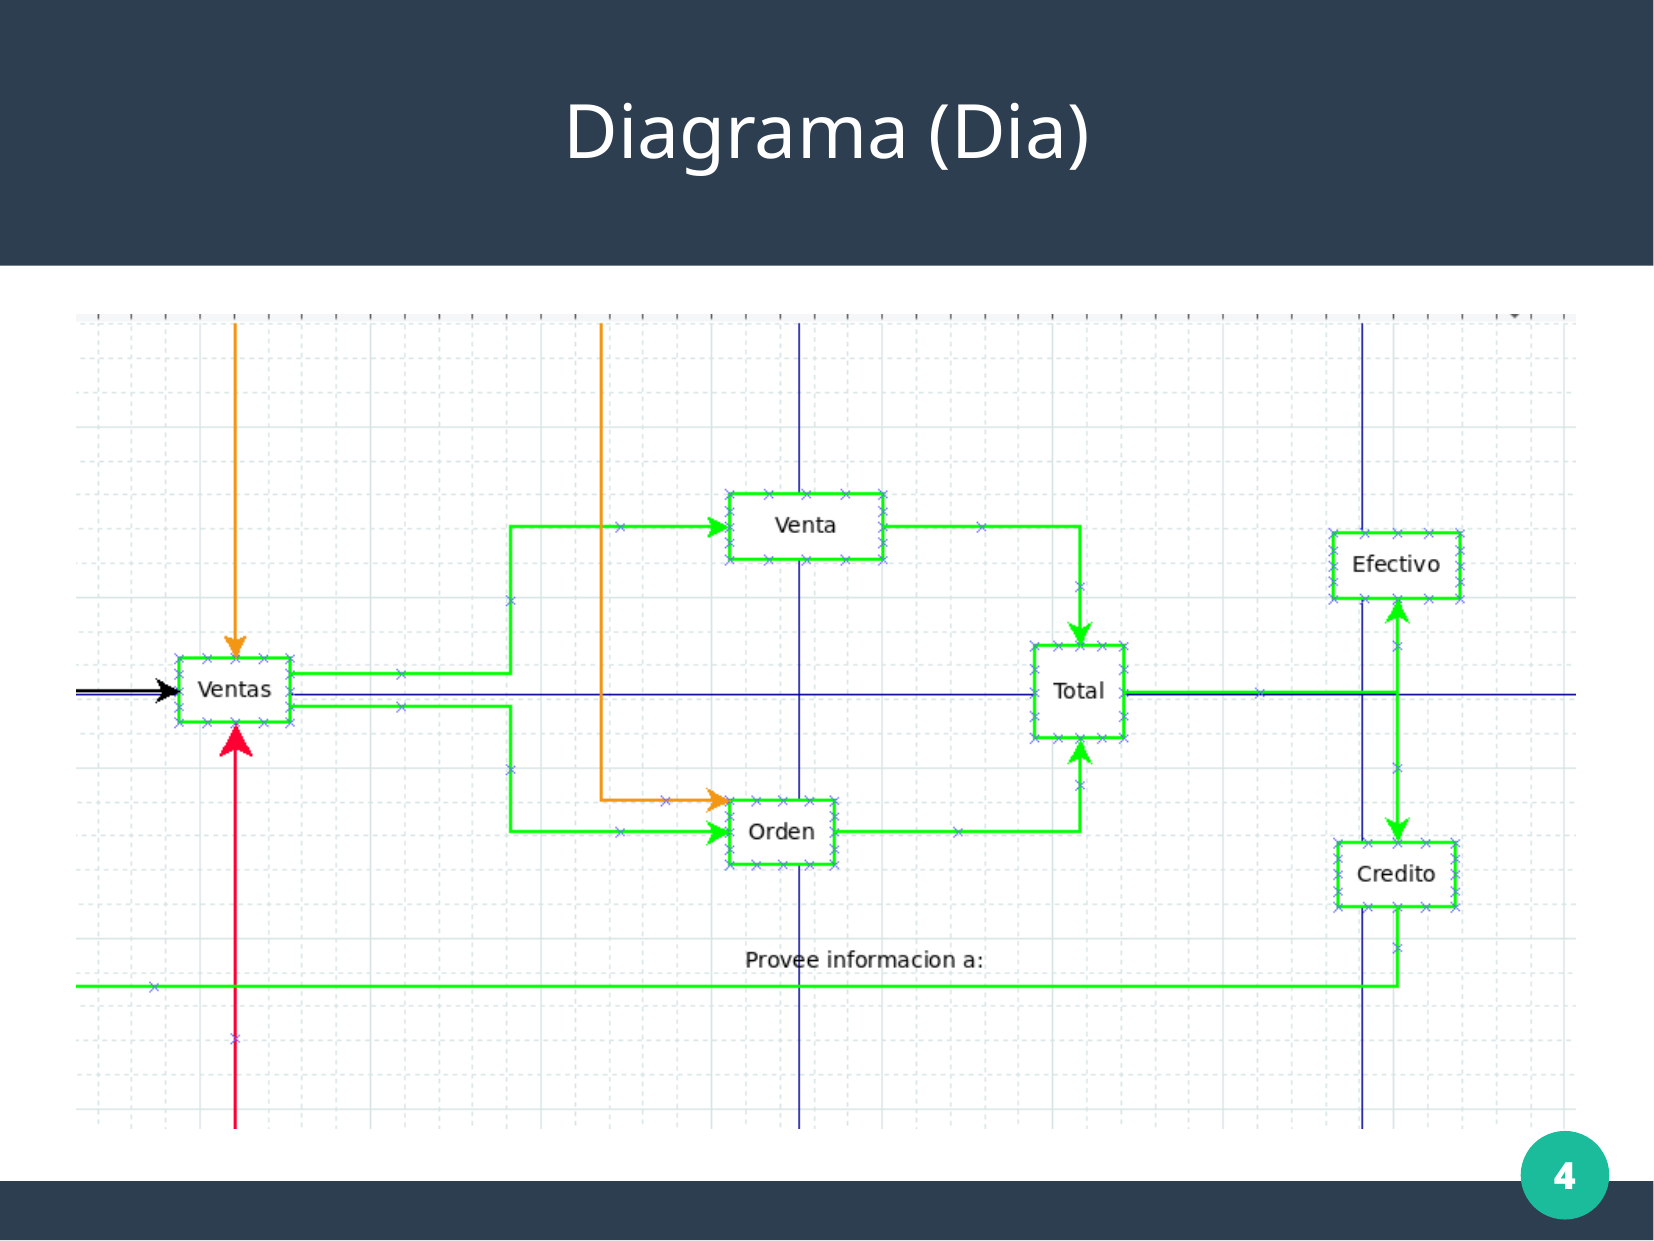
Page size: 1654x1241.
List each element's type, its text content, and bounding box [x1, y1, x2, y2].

title Diagrama (Dia) [58, 50, 1595, 208]
picture [76, 314, 1576, 1130]
